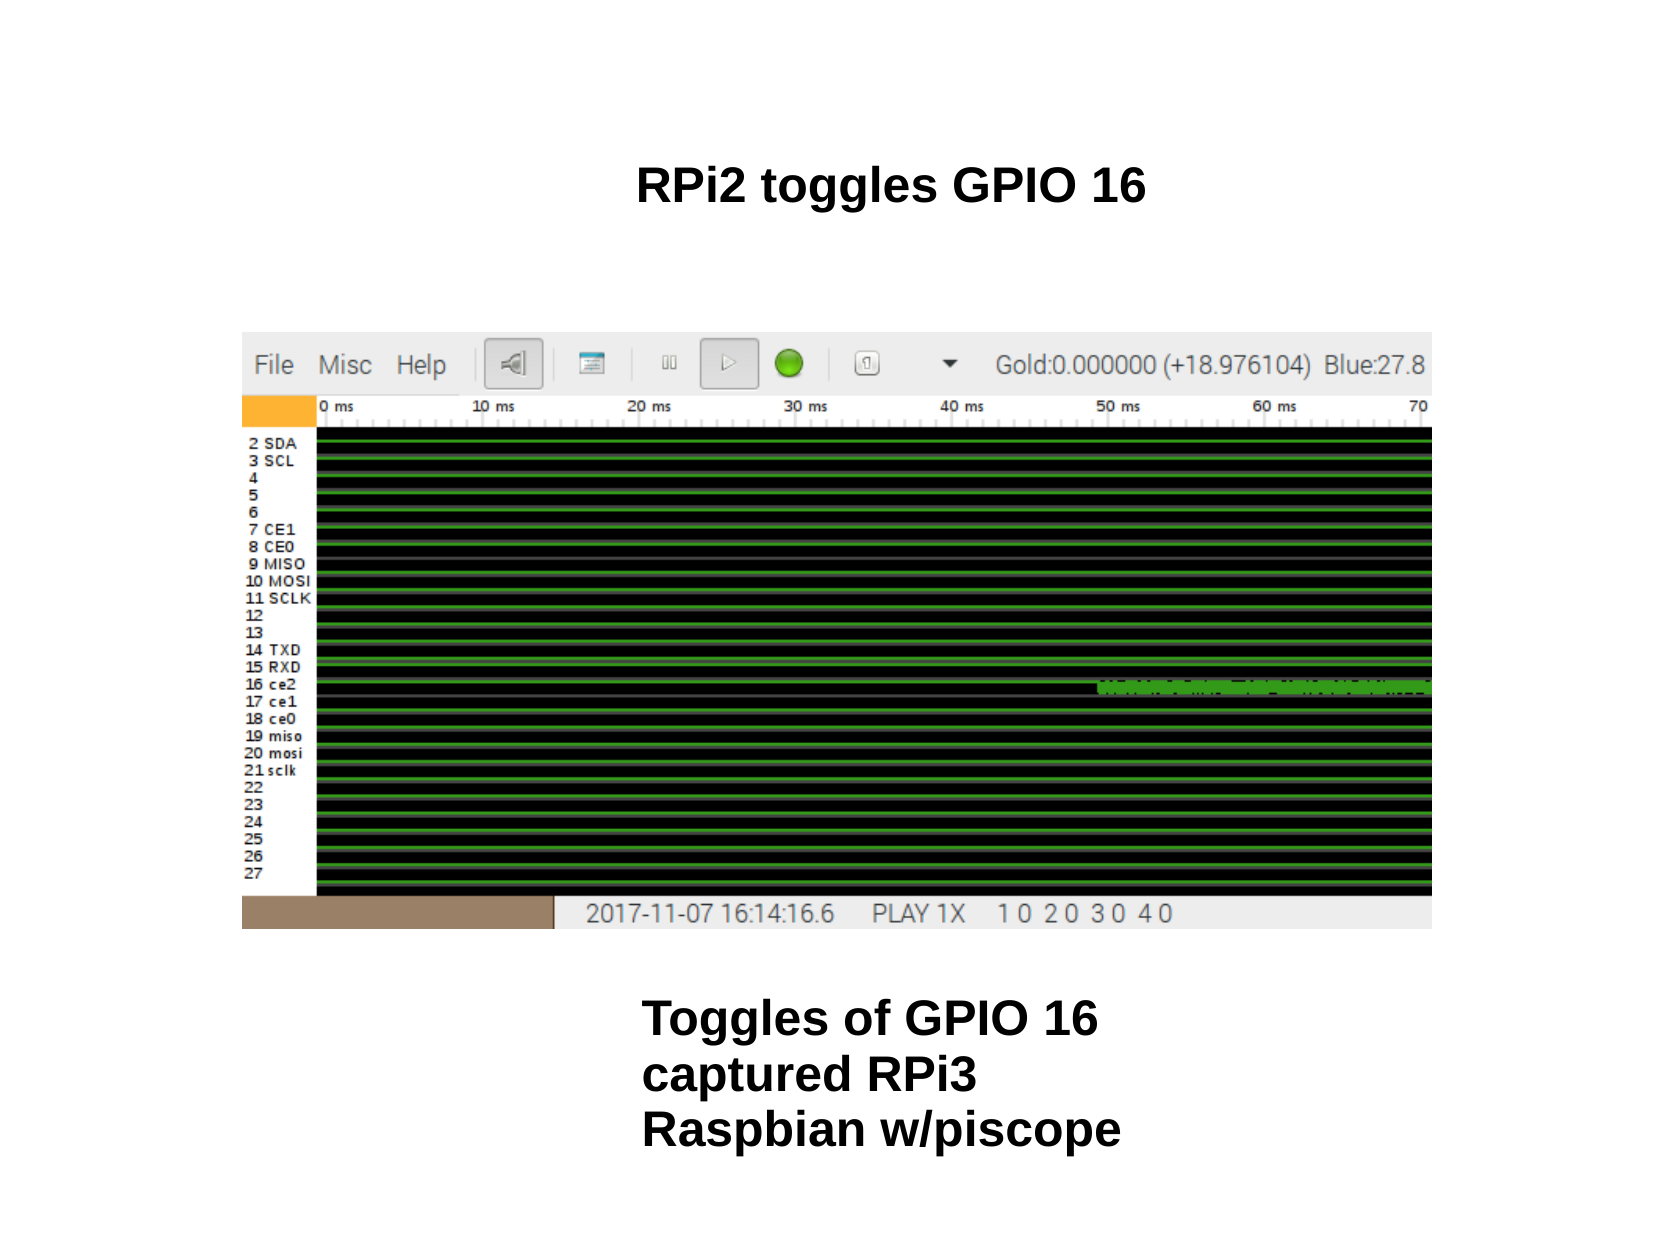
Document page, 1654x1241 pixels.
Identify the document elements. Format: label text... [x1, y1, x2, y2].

text_box Toggles of GPIO 16 captured RPi3 Raspbian w/piscope [626, 982, 1201, 1165]
text_box RPi2 toggles GPIO 16 [621, 150, 1163, 221]
picture [242, 332, 1432, 929]
